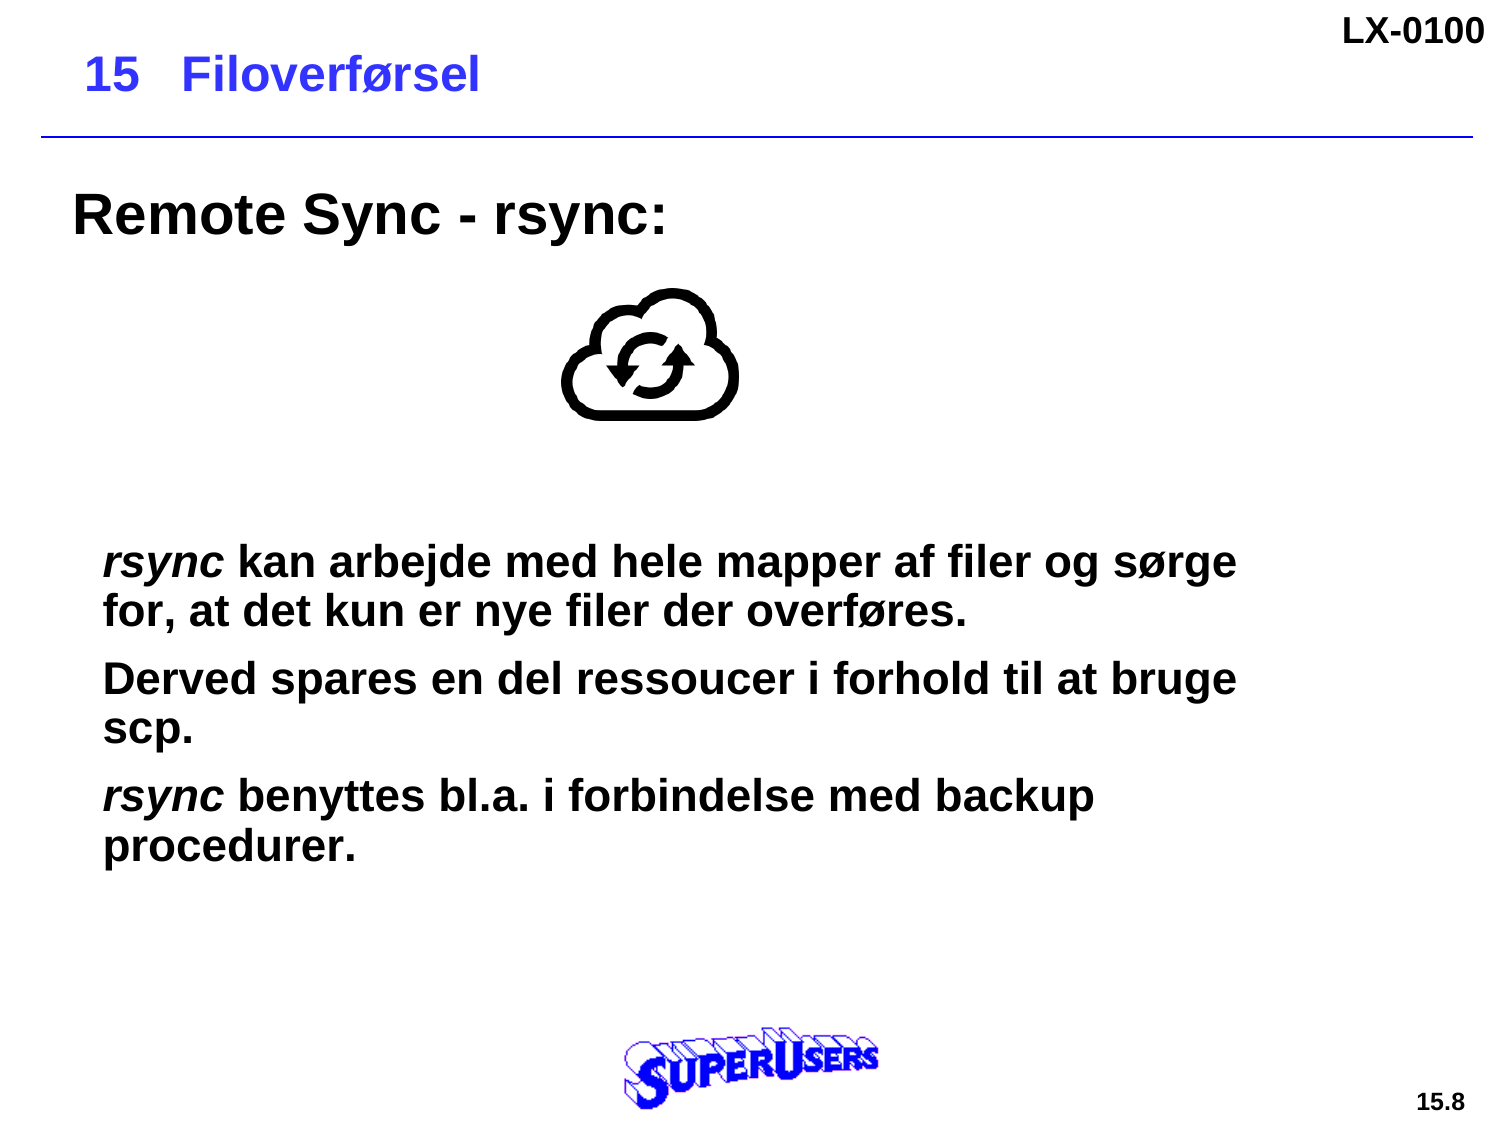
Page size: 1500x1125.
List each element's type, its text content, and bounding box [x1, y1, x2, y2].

title 15 Filoverførsel [76, 39, 1424, 126]
picture [561, 265, 739, 443]
text_box [0, 174, 1182, 827]
list rsync kan arbejde med hele mapper af filer og sørge for, at det kun er nye filer der overføres. Derved spares en del ressoucer i forhold til at bruge scp. rsync benyttes bl.a. i forbindelse med backup procedurer. [88, 531, 1300, 961]
list Remote Sync - rsync: [58, 177, 1388, 257]
picture [620, 1023, 880, 1111]
